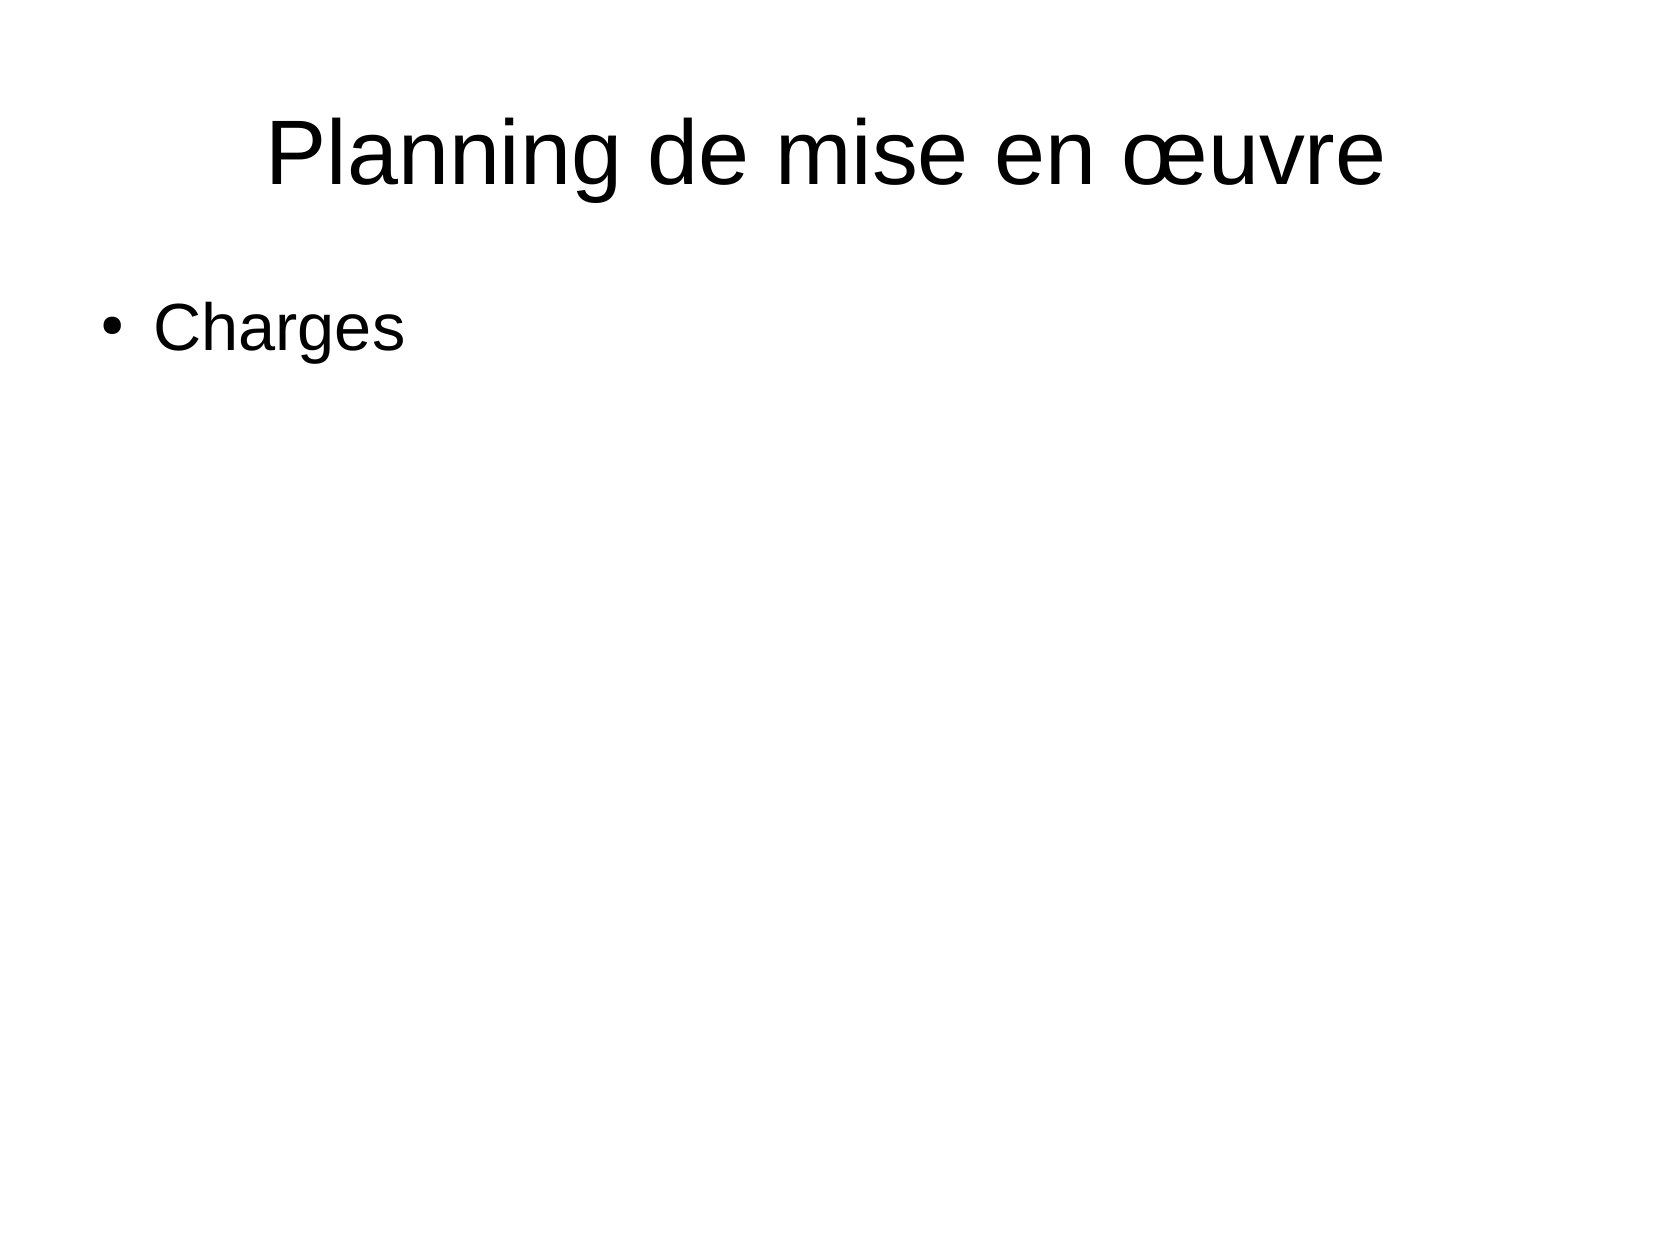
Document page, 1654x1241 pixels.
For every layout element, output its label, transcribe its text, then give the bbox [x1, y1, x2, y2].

title Planning de mise en œuvre [82, 49, 1571, 257]
list Charges [82, 290, 1571, 1010]
